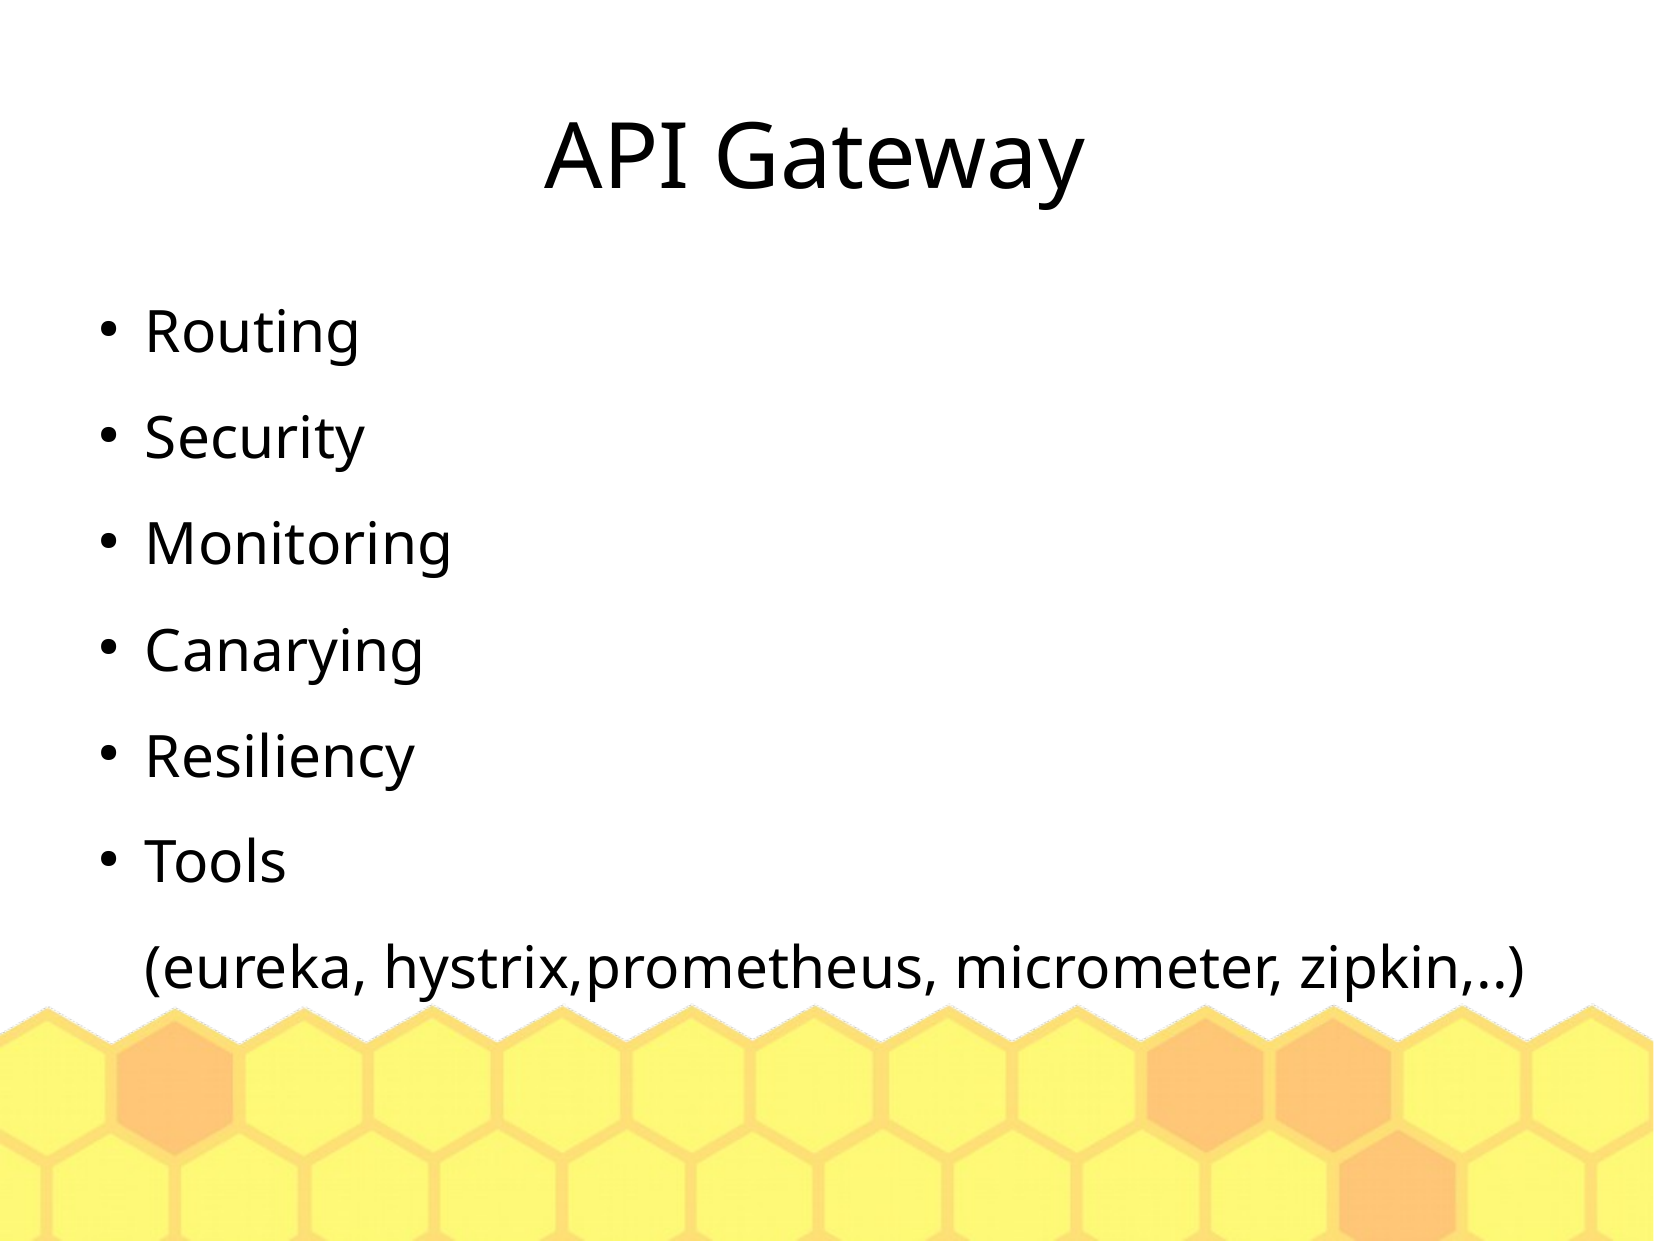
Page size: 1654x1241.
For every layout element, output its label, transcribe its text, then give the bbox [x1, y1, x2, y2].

list Routing Security Monitoring Canarying Resiliency Tools (eureka, hystrix,prometheus, micrometer, zipkin,..) [82, 290, 1571, 1010]
title API Gateway [82, 49, 1571, 257]
picture [0, 1001, 1654, 1241]
